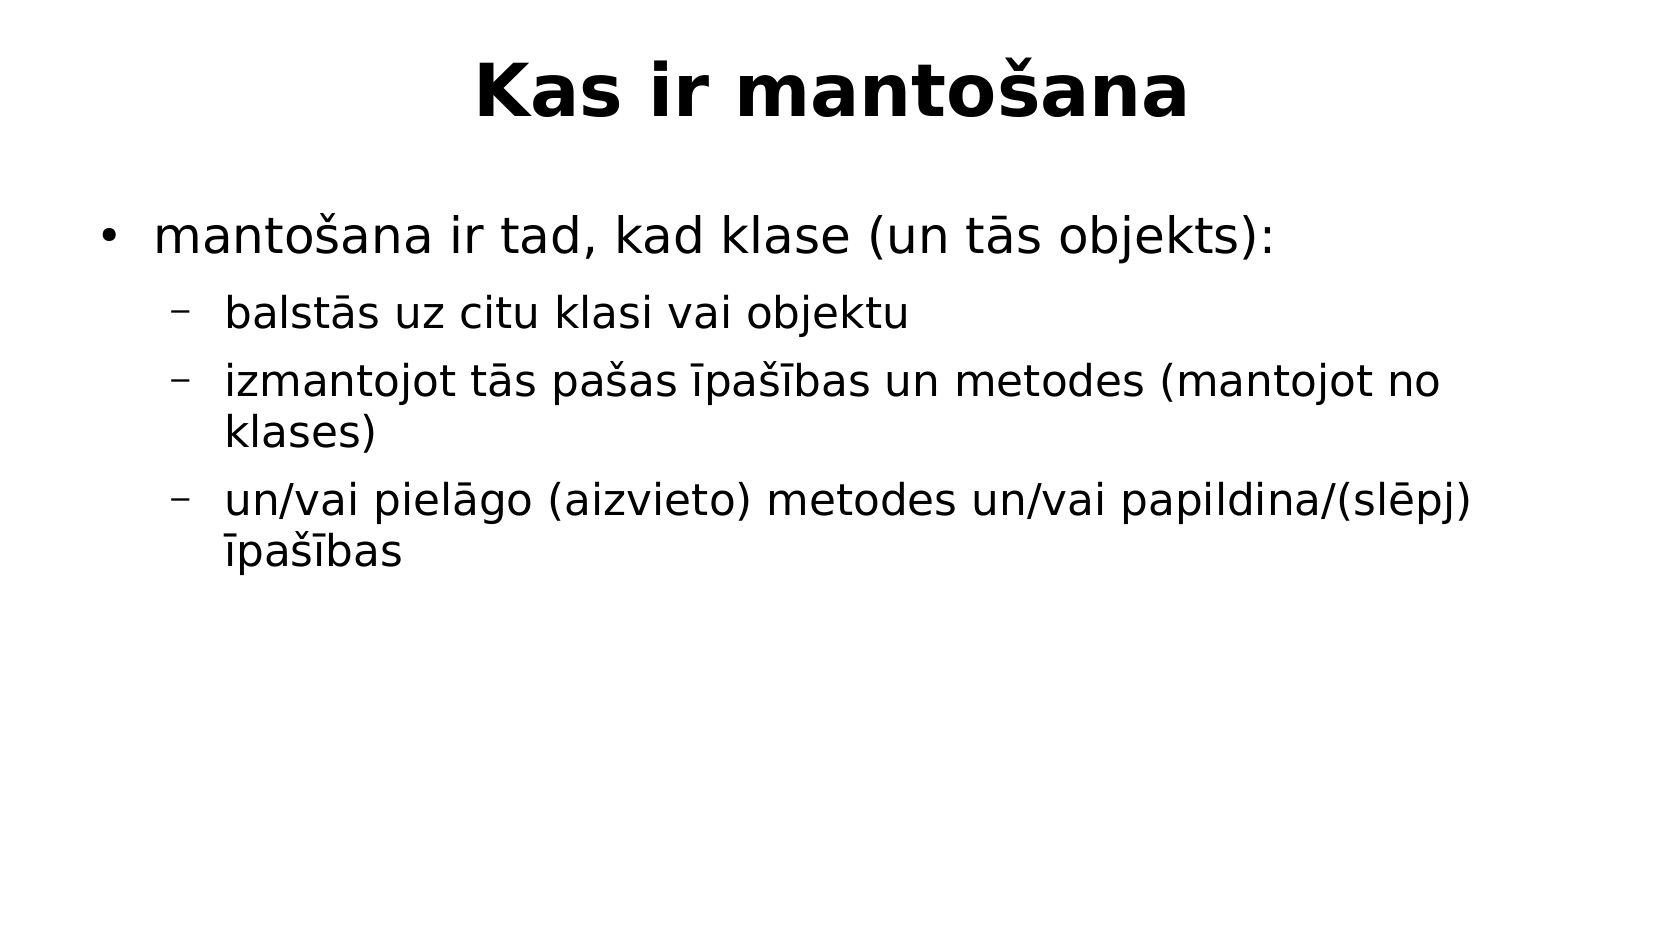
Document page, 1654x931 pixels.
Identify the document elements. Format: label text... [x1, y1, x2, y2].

list mantošana ir tad, kad klase (un tās objekts): balstās uz citu klasi vai objektu izmantojot tās pašas īpašības un metodes (mantojot no klases) un/vai pielāgo (aizvieto) metodes un/vai papildina/(slēpj) īpašības [82, 207, 1538, 862]
title Kas ir mantošana [23, 6, 1642, 177]
